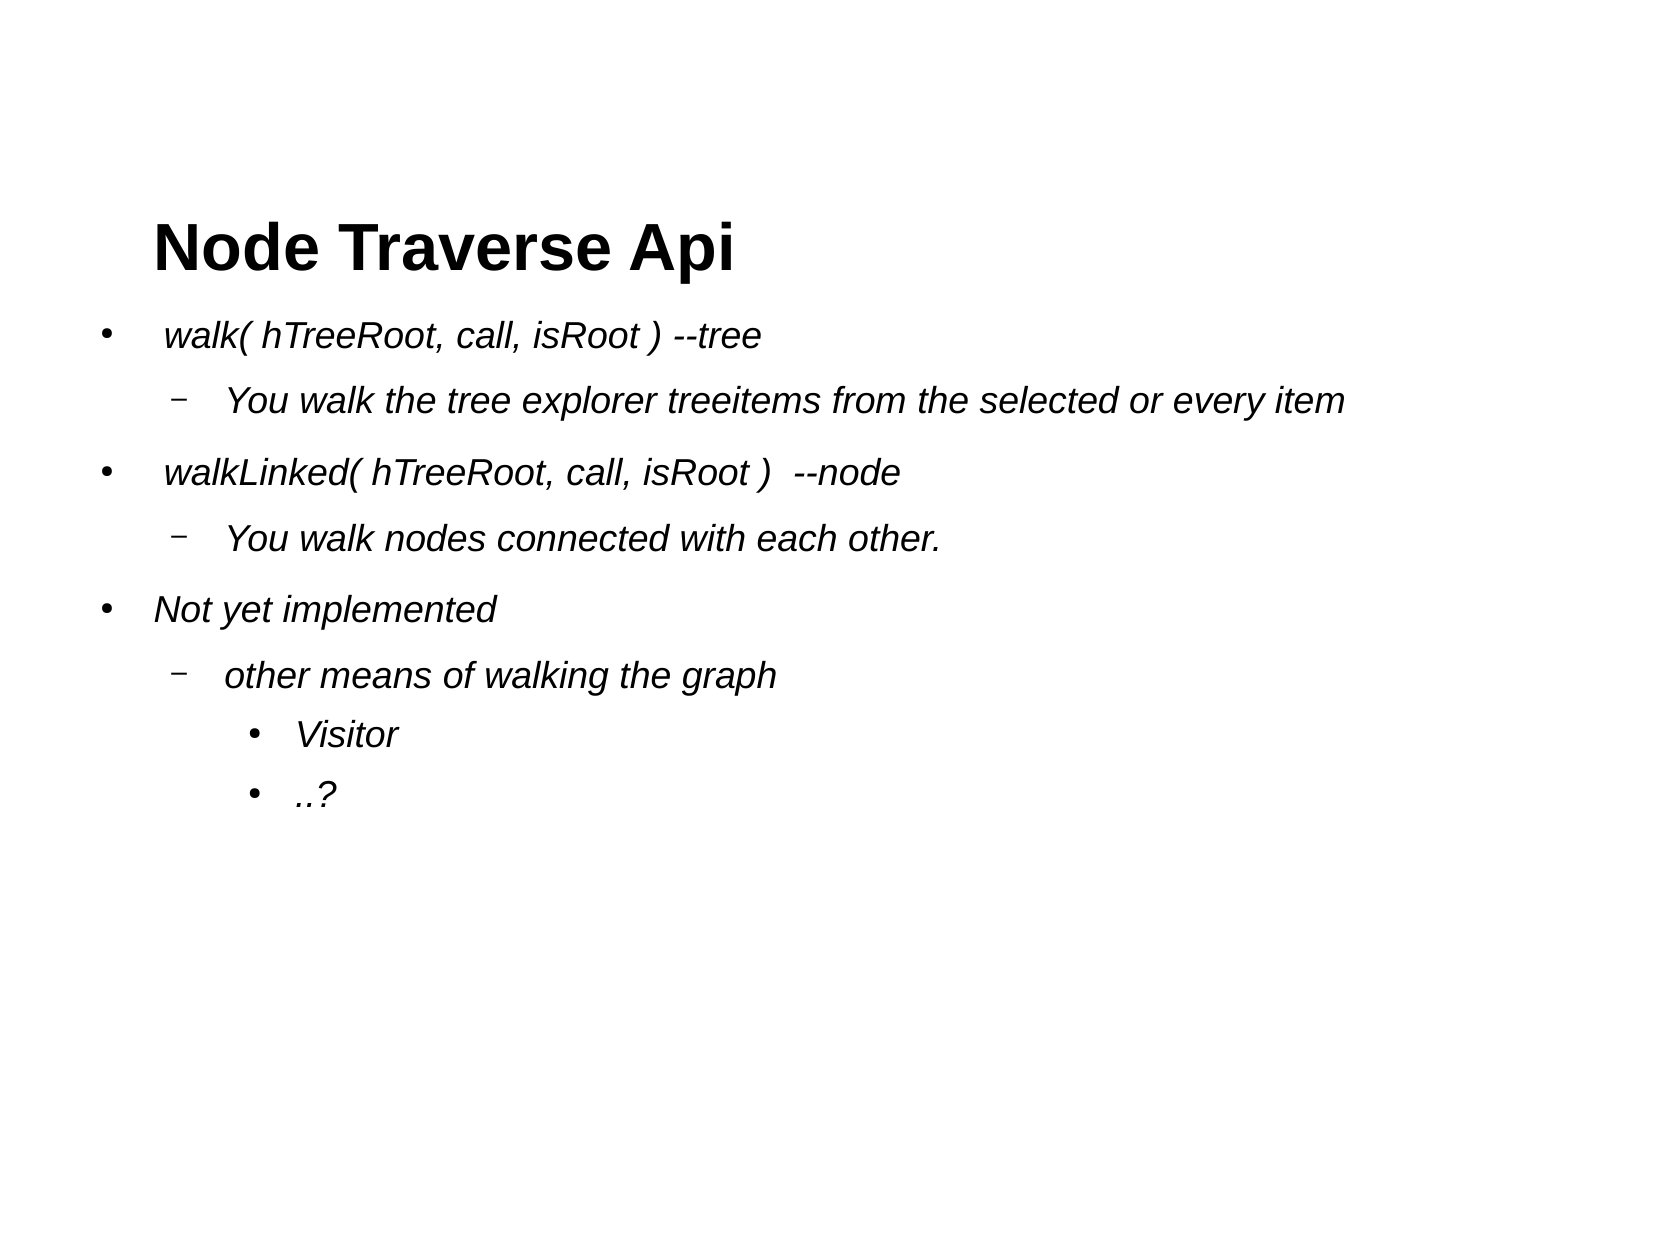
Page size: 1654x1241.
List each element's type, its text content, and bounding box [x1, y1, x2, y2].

list Node Traverse Api walk( hTreeRoot, call, isRoot ) --tree You walk the tree explorer treeitems from the selected or every item walkLinked( hTreeRoot, call, isRoot ) --node You walk nodes connected with each other. Not yet implemented other means of walking the graph Visitor ..? [82, 210, 1591, 1096]
